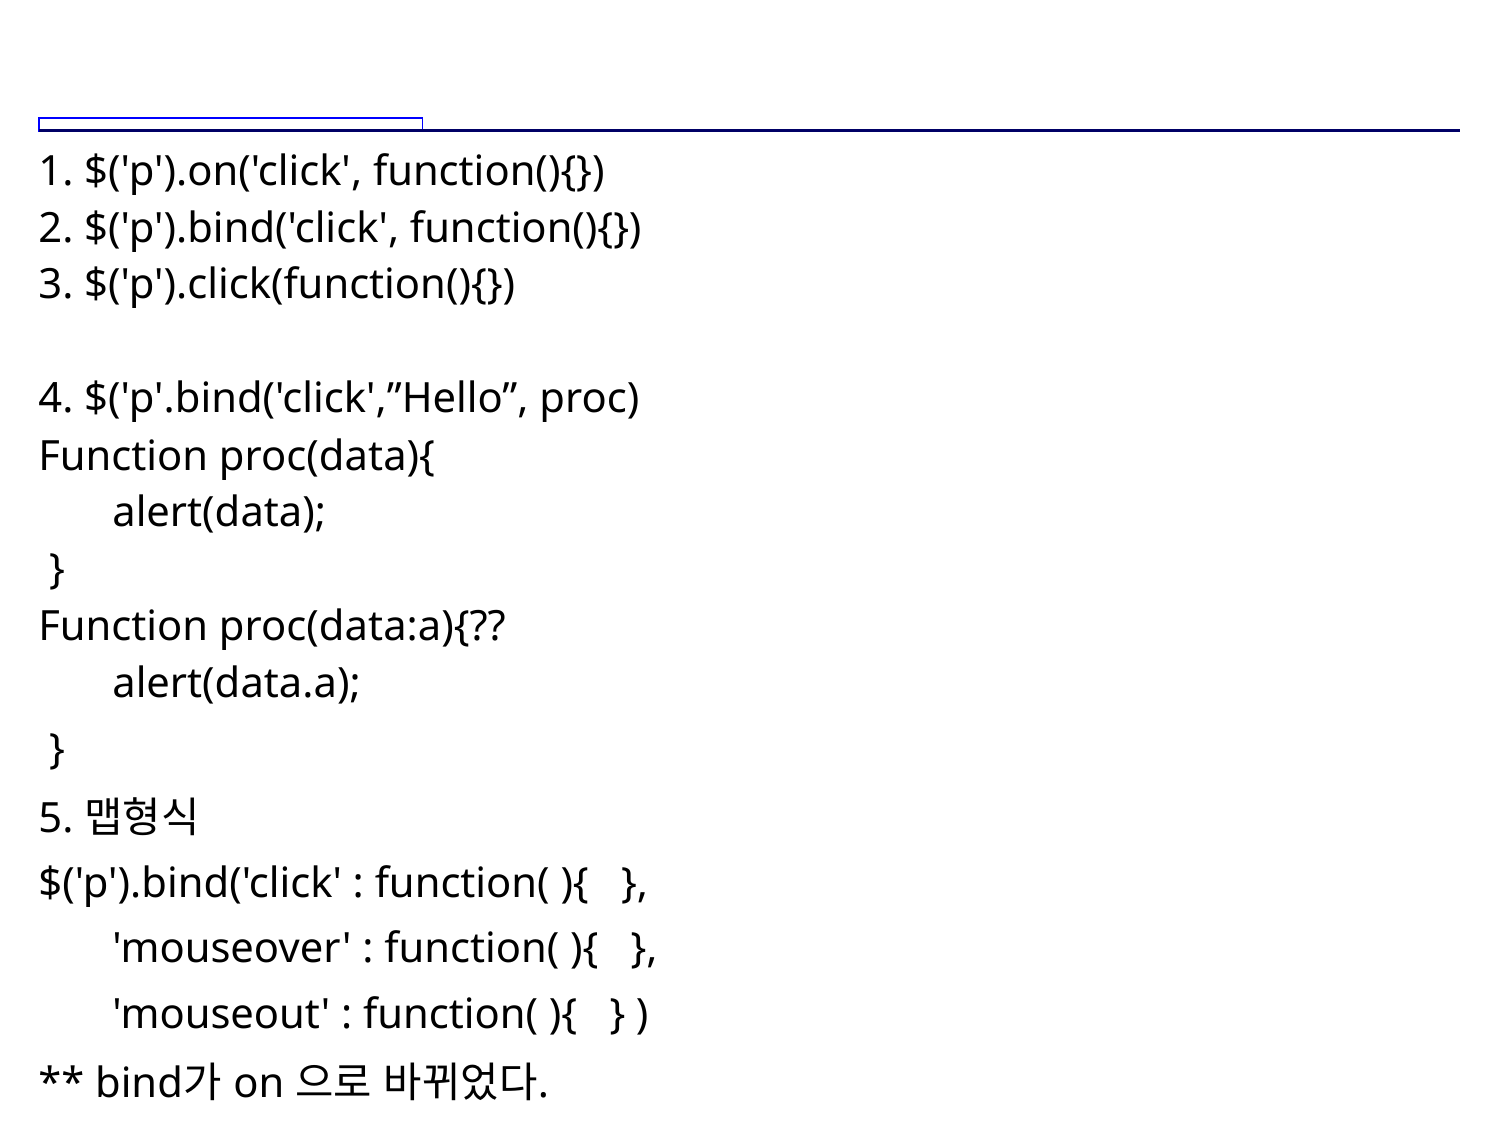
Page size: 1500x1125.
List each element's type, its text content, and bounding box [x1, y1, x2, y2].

text_box 1. $('p').on('click', function(){}) 2. $('p').bind('click', function(){}) 3. $('p').click(function(){}) 4. $('p'.bind('click',”Hello”, proc) Function proc(data){ alert(data); } Function proc(data:a){?? alert(data.a); } 5. 맵형식 $('p').bind('click' : function( ){ }, 'mouseover' : function( ){ }, 'mouseout' : function( ){ } ) ** bind가 on 으로 바뀌었다. [23, 132, 1406, 1116]
